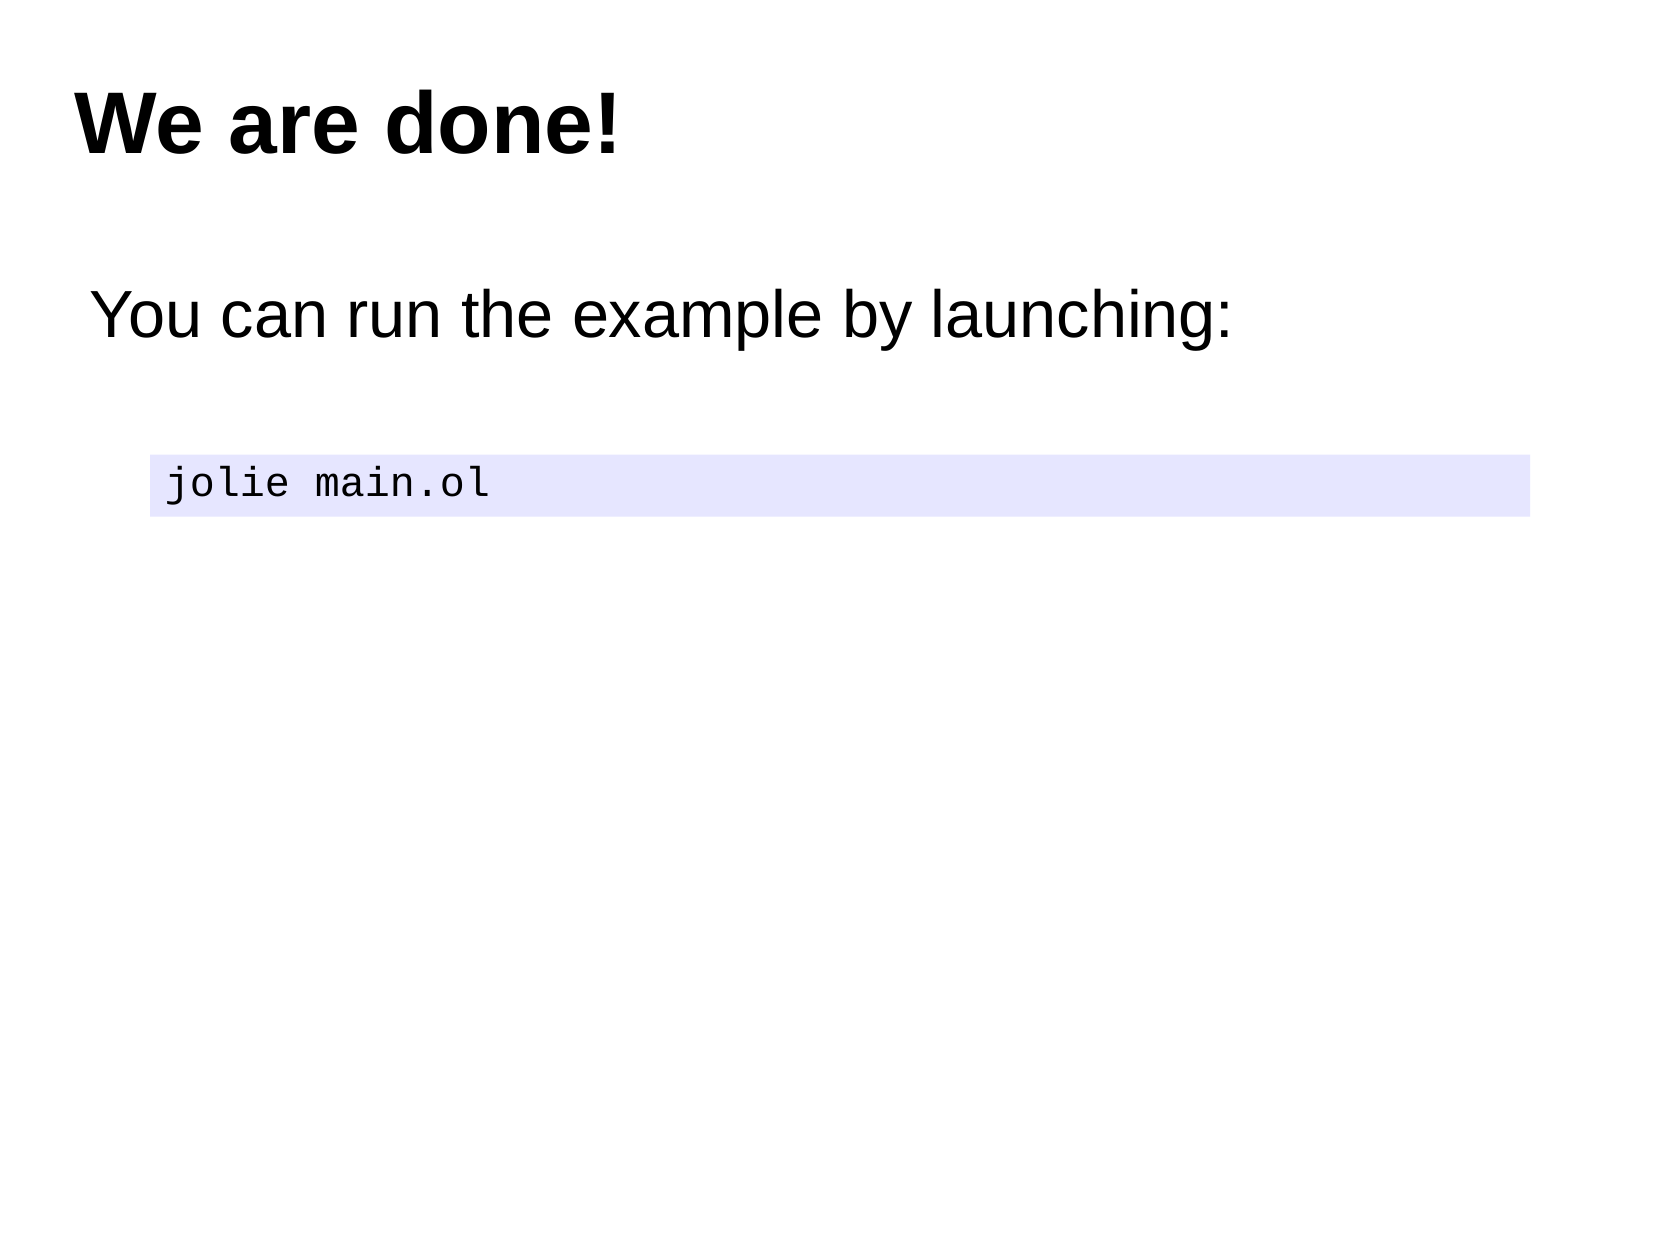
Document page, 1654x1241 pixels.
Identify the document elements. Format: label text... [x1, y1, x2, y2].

text_box You can run the example by launching: [75, 270, 1591, 435]
text_box jolie main.ol [150, 454, 1531, 517]
text_box We are done! [60, 67, 940, 181]
